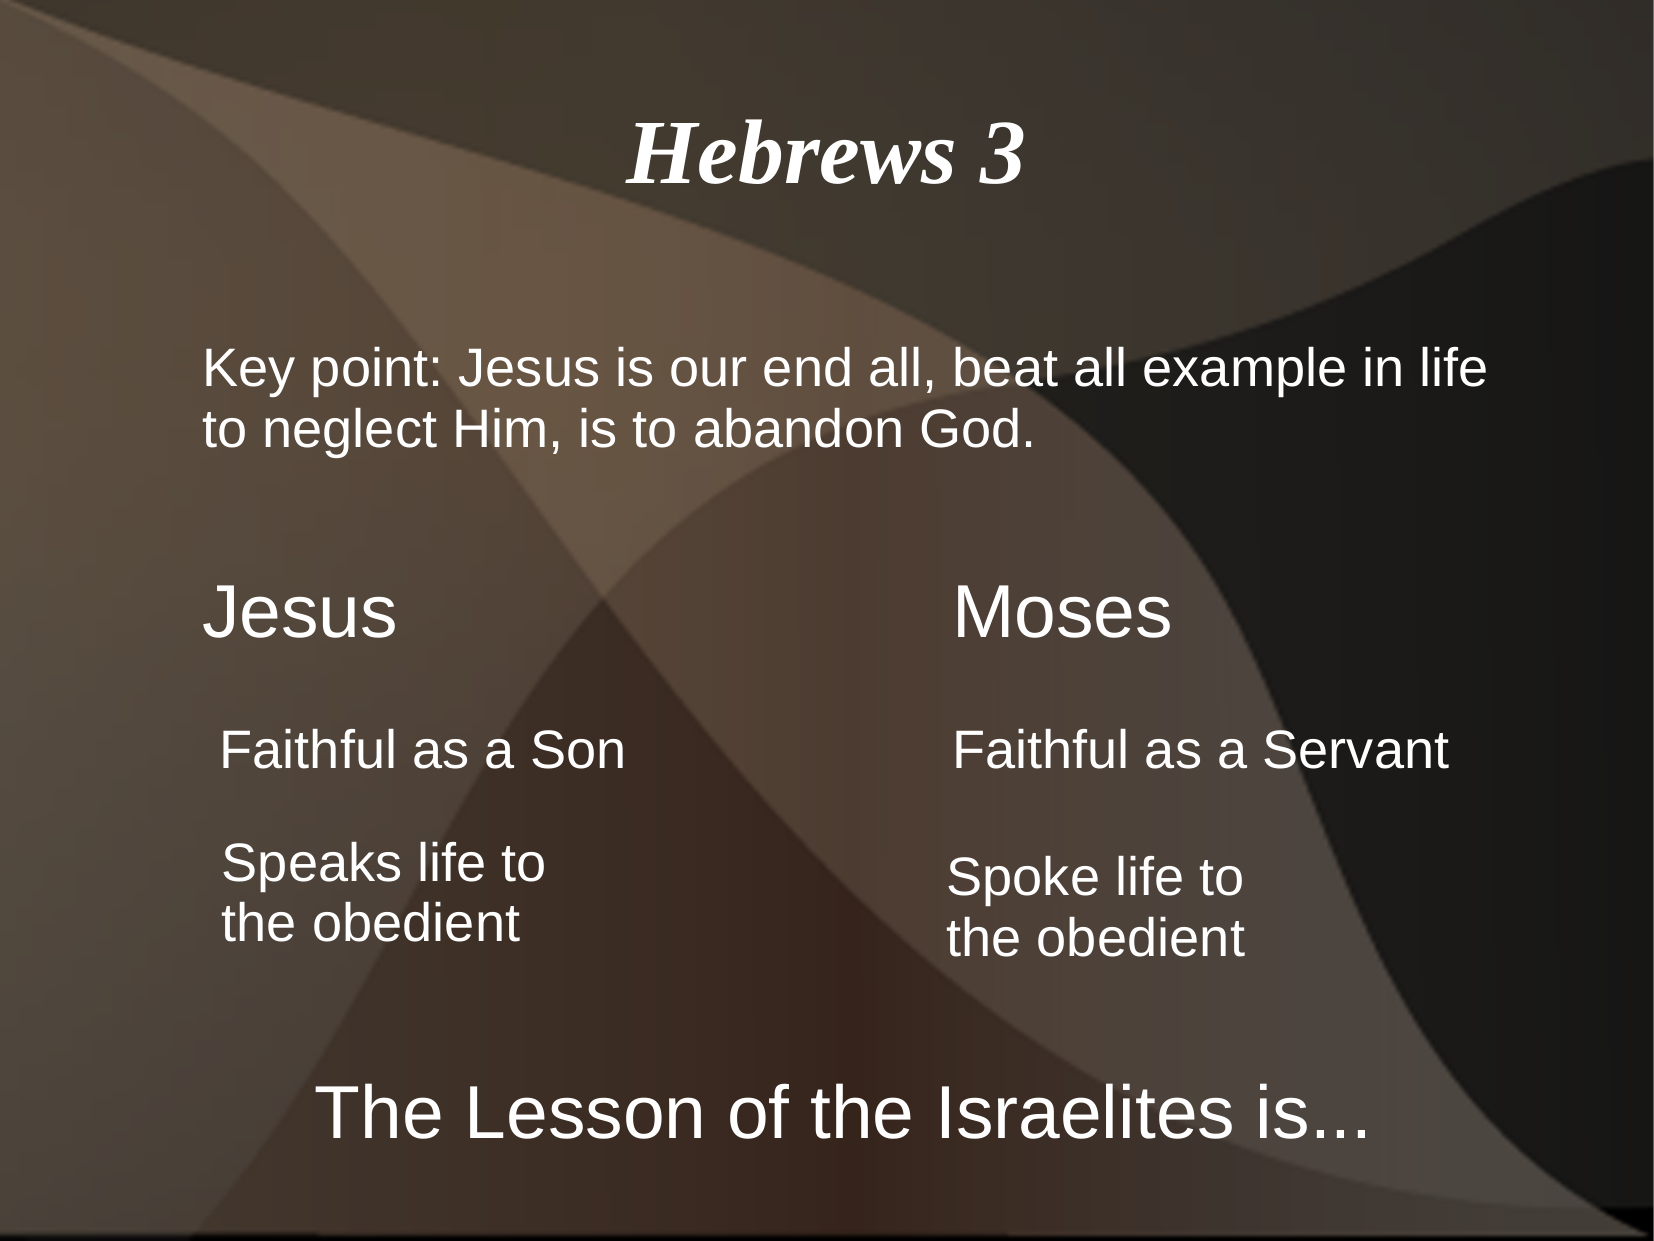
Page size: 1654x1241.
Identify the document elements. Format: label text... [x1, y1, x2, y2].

text_box Moses [937, 562, 1189, 662]
title Hebrews 3 [82, 56, 1571, 250]
text_box Faithful as a Son [204, 712, 642, 788]
text_box The Lesson of the Israelites is... [300, 1063, 1389, 1163]
text_box Speaks life to the obedient [206, 825, 563, 961]
text_box Key point: Jesus is our end all, beat all example in life to neglect Him, is to abandon God. [187, 330, 1506, 466]
text_box Jesus [187, 562, 414, 662]
text_box Faithful as a Servant [937, 712, 1466, 788]
text_box Spoke life to the obedient [931, 839, 1276, 976]
picture [0, 0, 1654, 1241]
